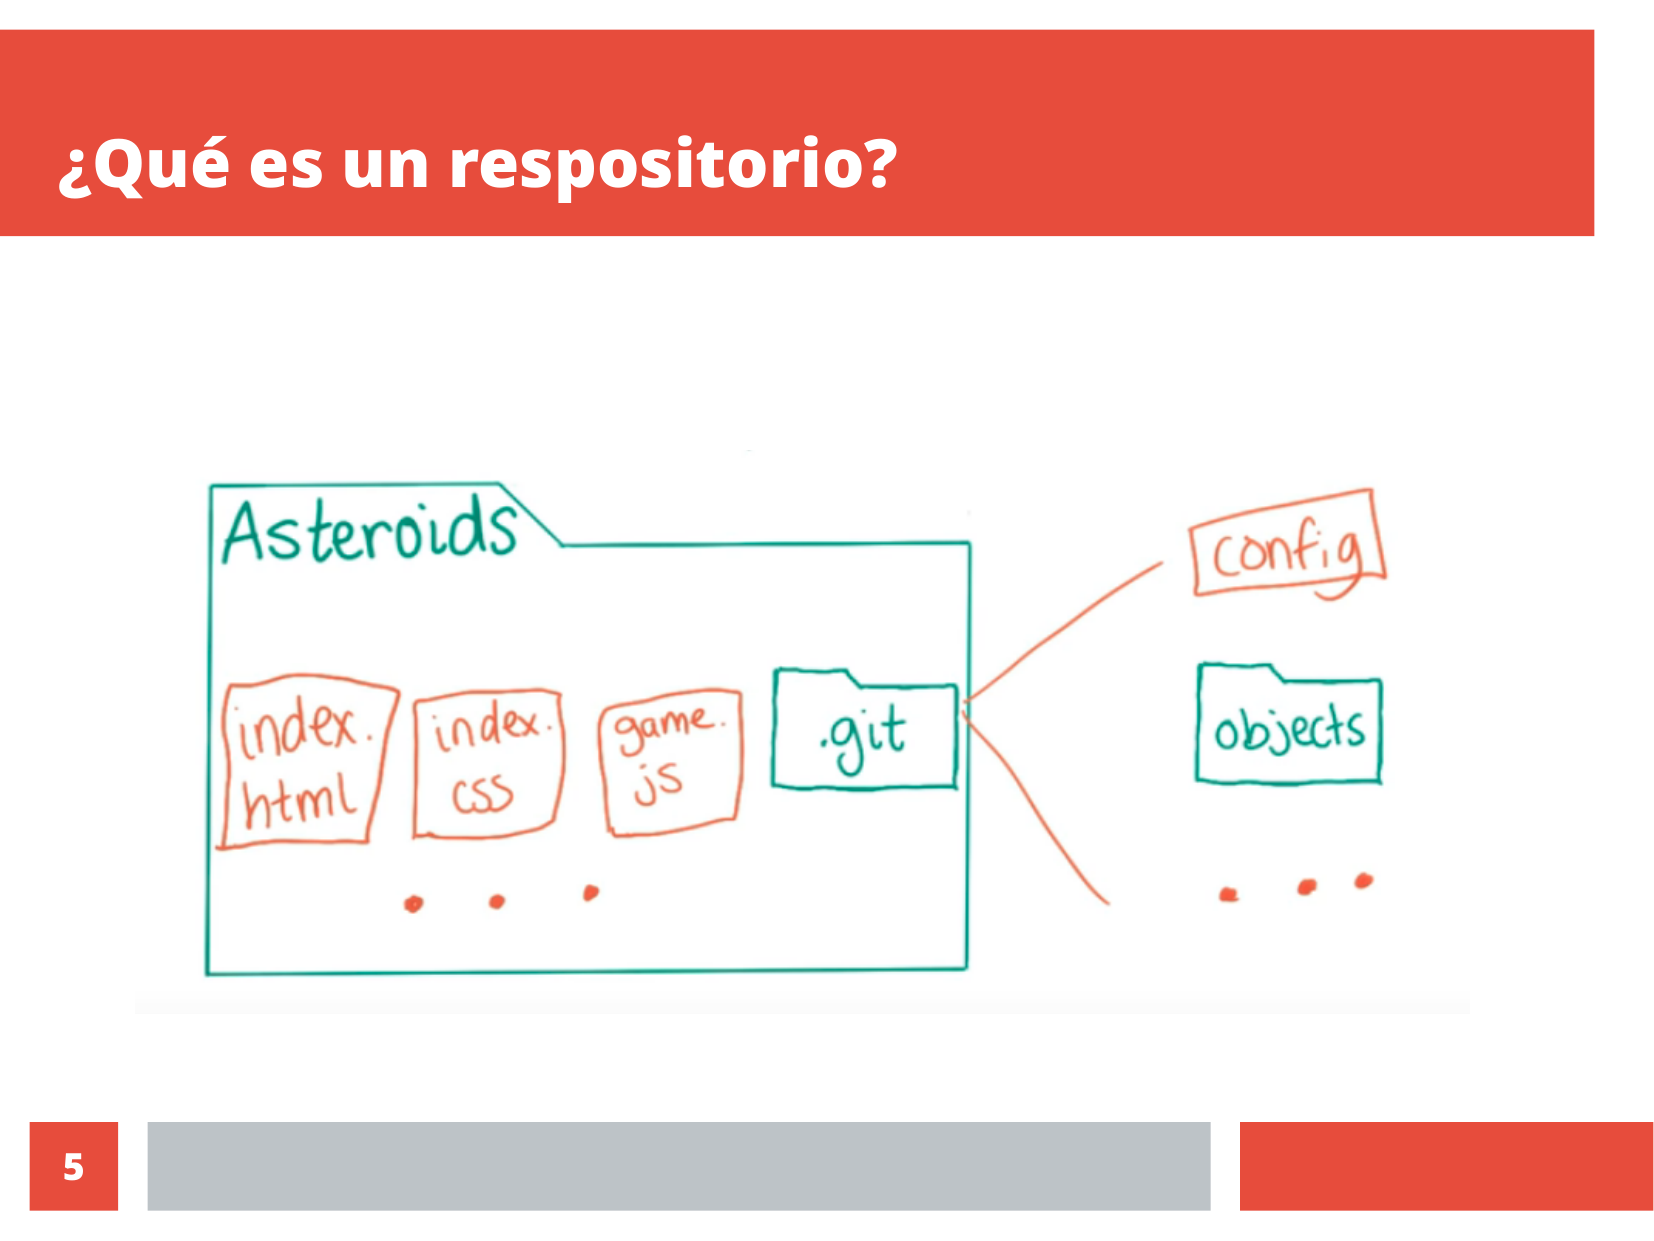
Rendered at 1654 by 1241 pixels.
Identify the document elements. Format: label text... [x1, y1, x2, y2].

title ¿Qué es un respositorio? [59, 59, 1595, 207]
picture [135, 450, 1471, 1014]
